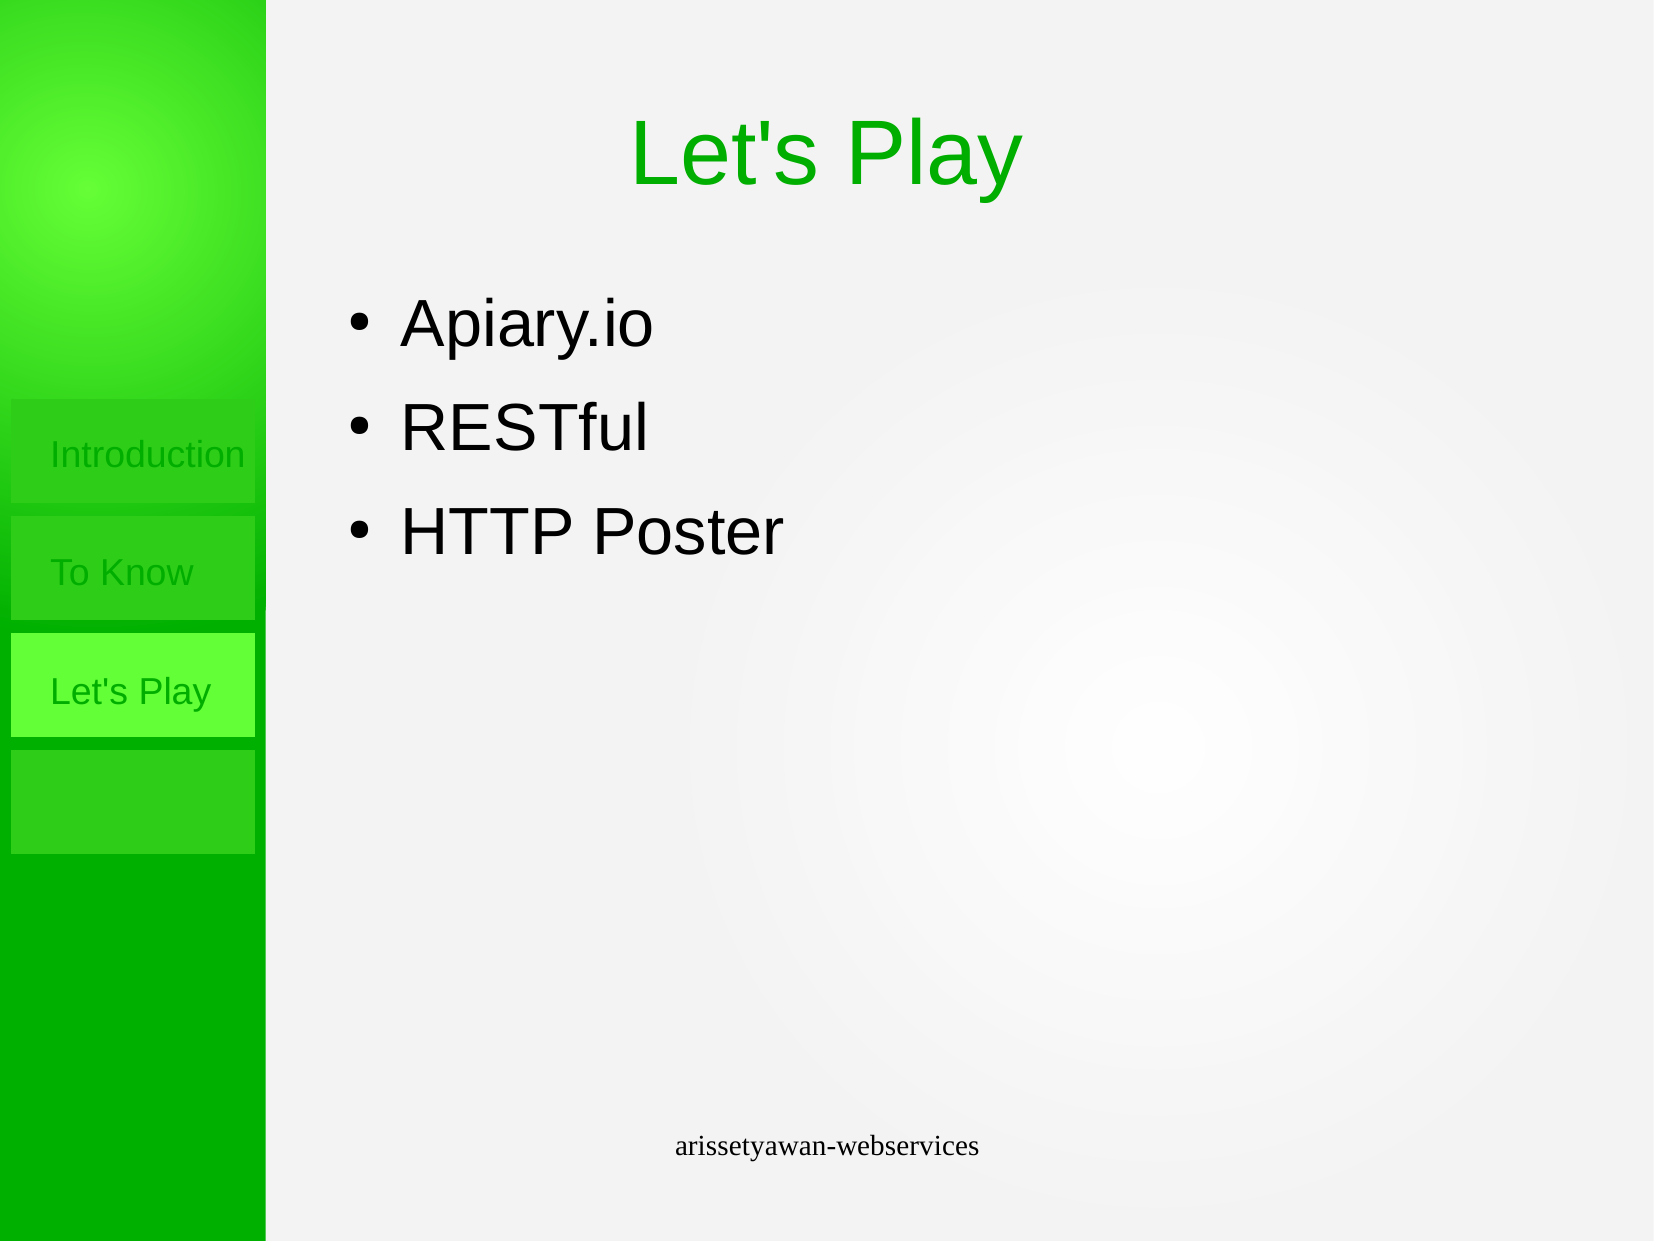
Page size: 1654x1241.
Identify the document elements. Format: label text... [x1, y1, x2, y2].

text_box Introduction [35, 425, 319, 483]
title Let's Play [537, 49, 1117, 257]
list Apiary.io RESTful HTTP Poster [330, 285, 1591, 1171]
text_box Let's Play [35, 663, 265, 720]
text_box To Know [35, 544, 252, 602]
